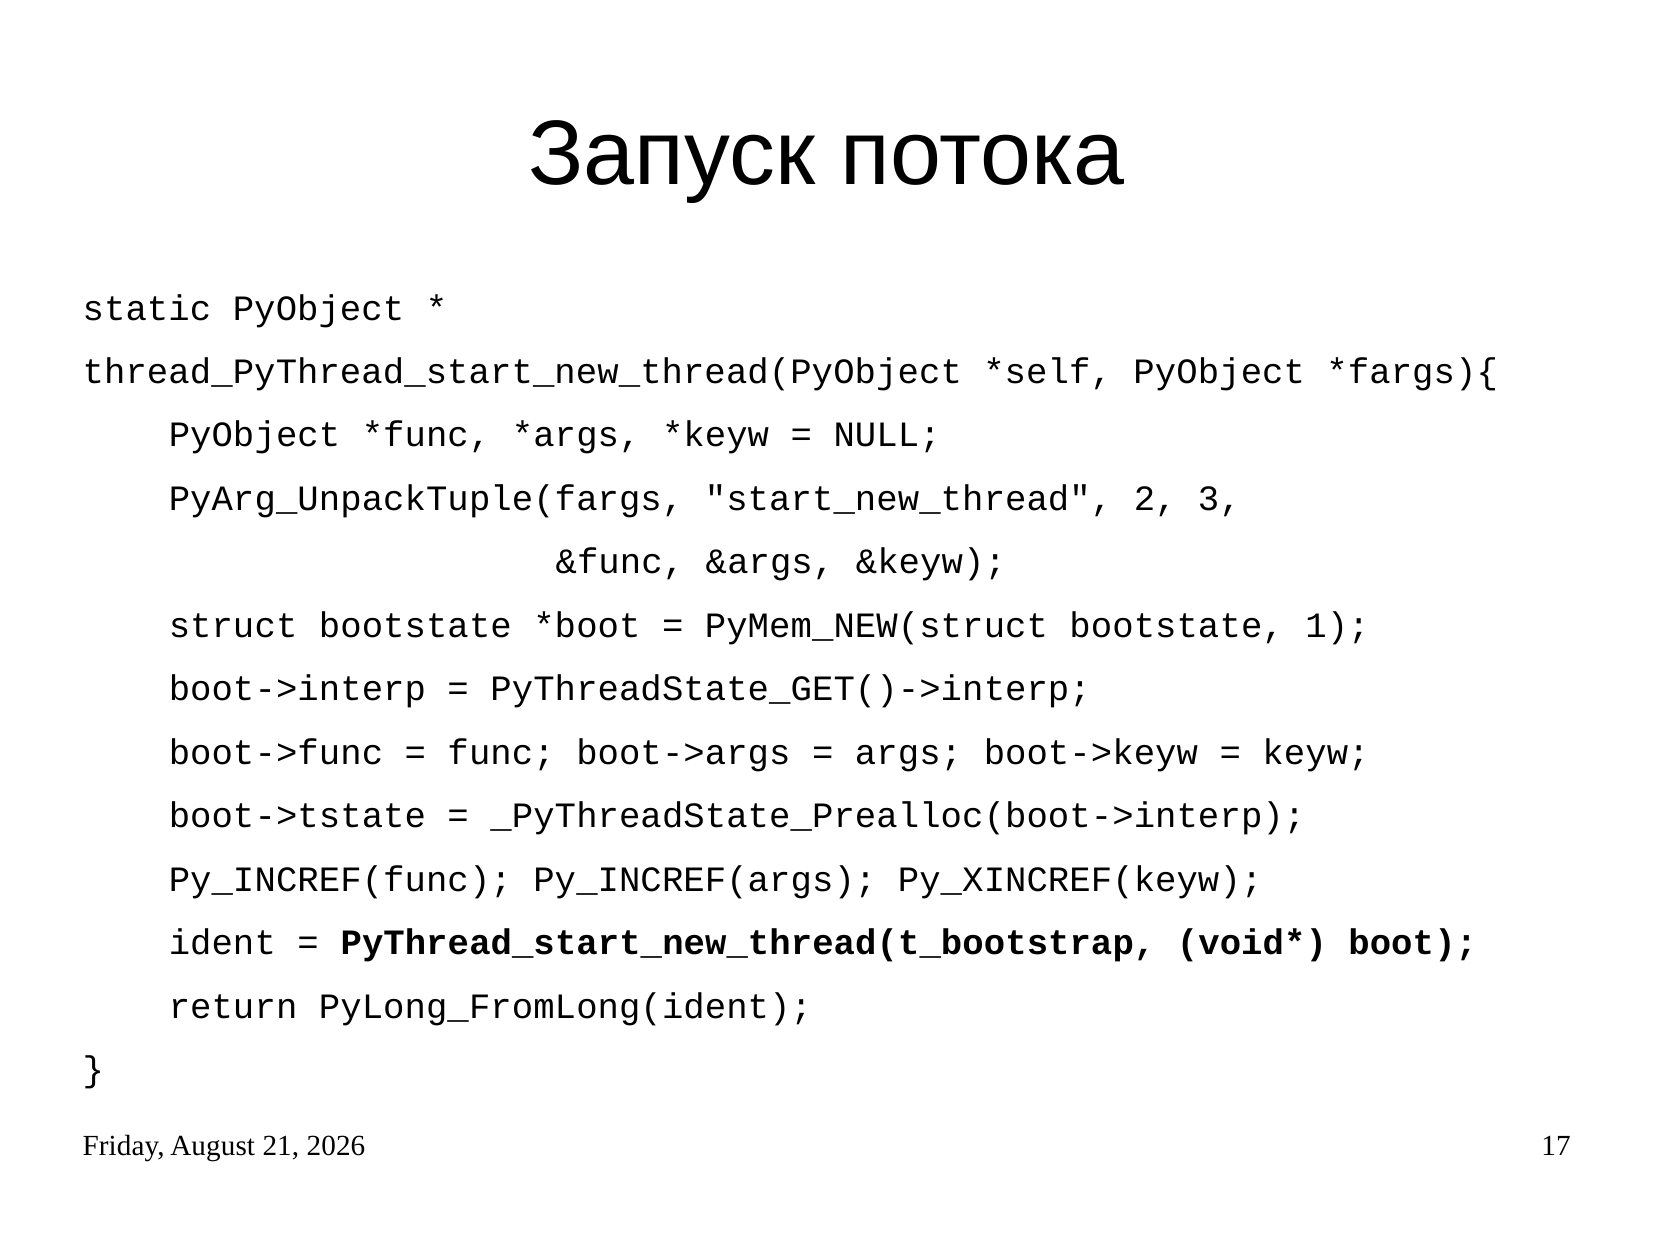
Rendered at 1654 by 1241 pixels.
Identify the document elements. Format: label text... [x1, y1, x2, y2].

list static PyObject * thread_PyThread_start_new_thread(PyObject *self, PyObject *fargs){ PyObject *func, *args, *keyw = NULL; PyArg_UnpackTuple(fargs, "start_new_thread", 2, 3, &func, &args, &keyw); struct bootstate *boot = PyMem_NEW(struct bootstate, 1); boot->interp = PyThreadState_GET()->interp; boot->func = func; boot->args = args; boot->keyw = keyw; boot->tstate = _PyThreadState_Prealloc(boot->interp); Py_INCREF(func); Py_INCREF(args); Py_XINCREF(keyw); ident = PyThread_start_new_thread(t_bootstrap, (void*) boot); return PyLong_FromLong(ident); } [82, 290, 1571, 1109]
title Запуск потока [82, 49, 1571, 257]
